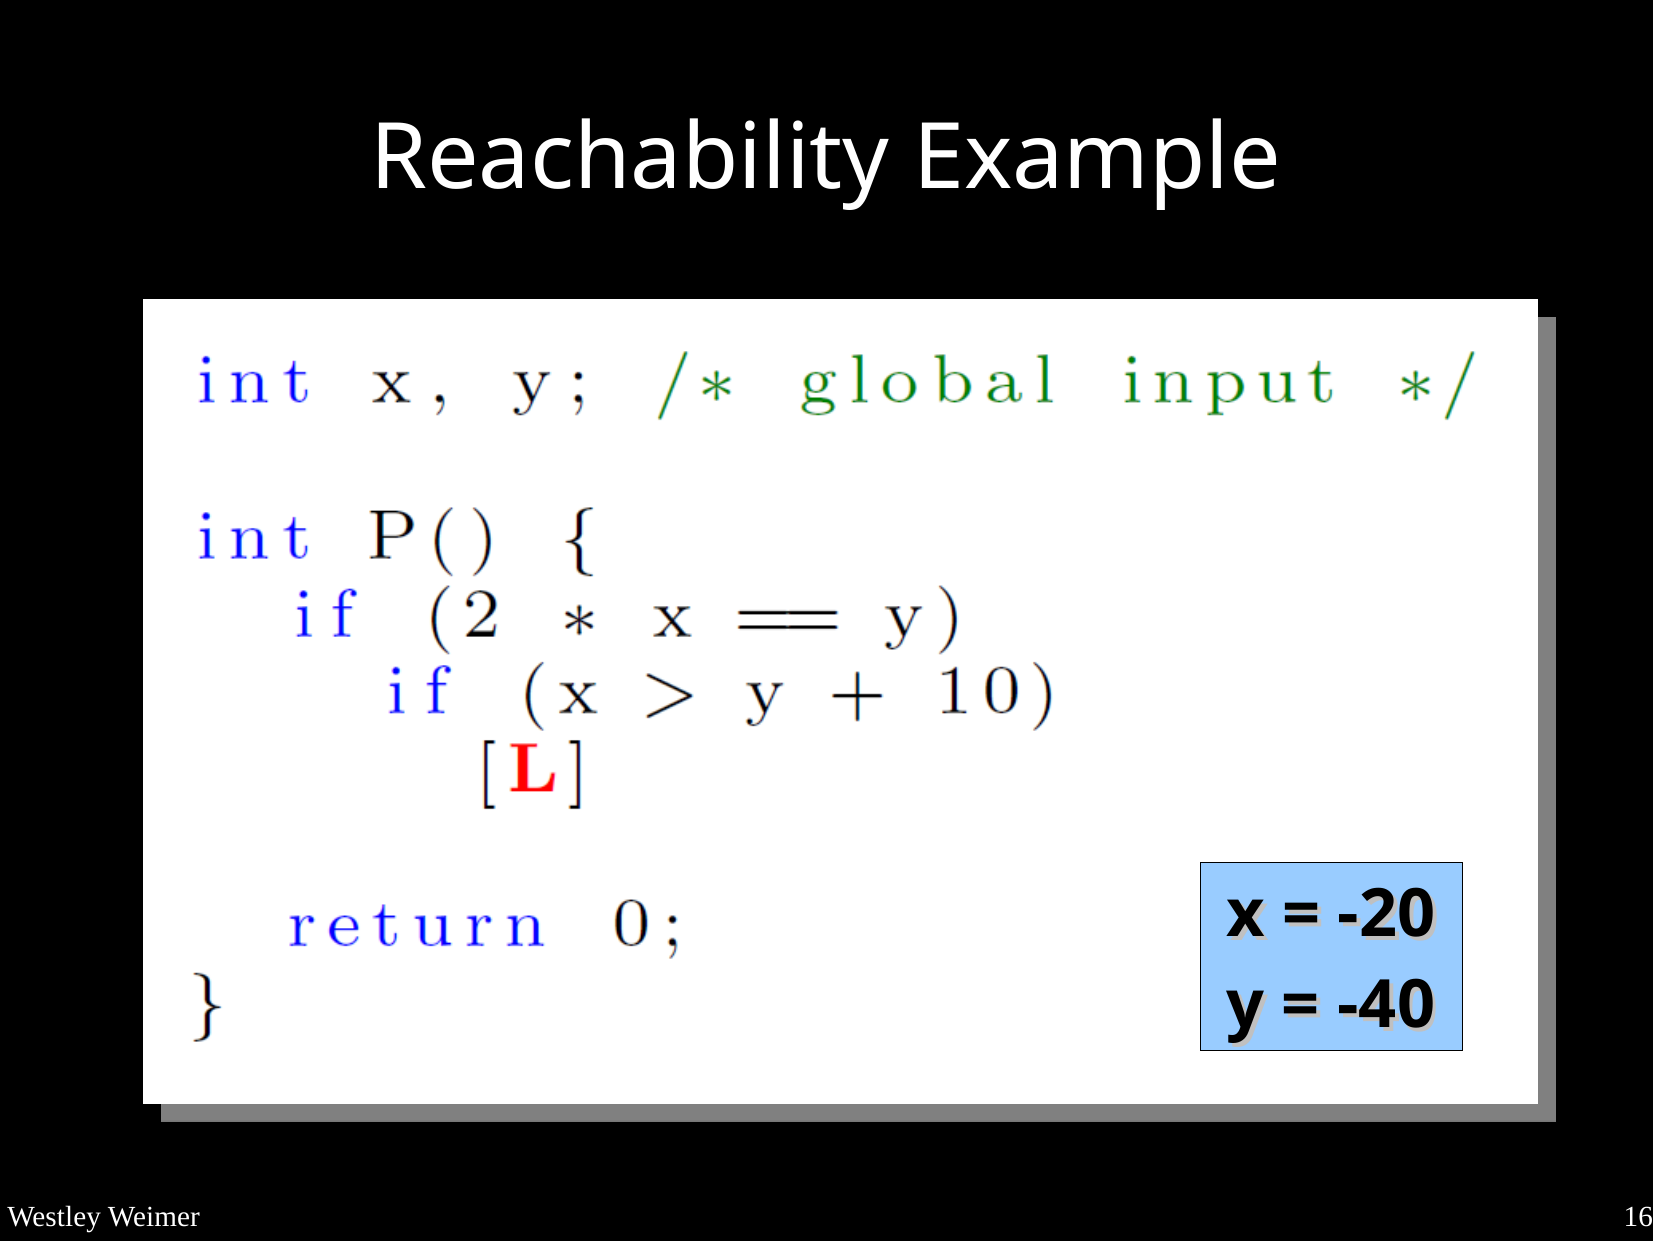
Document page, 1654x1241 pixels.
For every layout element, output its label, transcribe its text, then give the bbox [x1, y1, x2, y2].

title Reachability Example [82, 49, 1571, 257]
picture [143, 299, 1538, 1104]
text_box x = -20 y = -40 [1200, 862, 1463, 1051]
